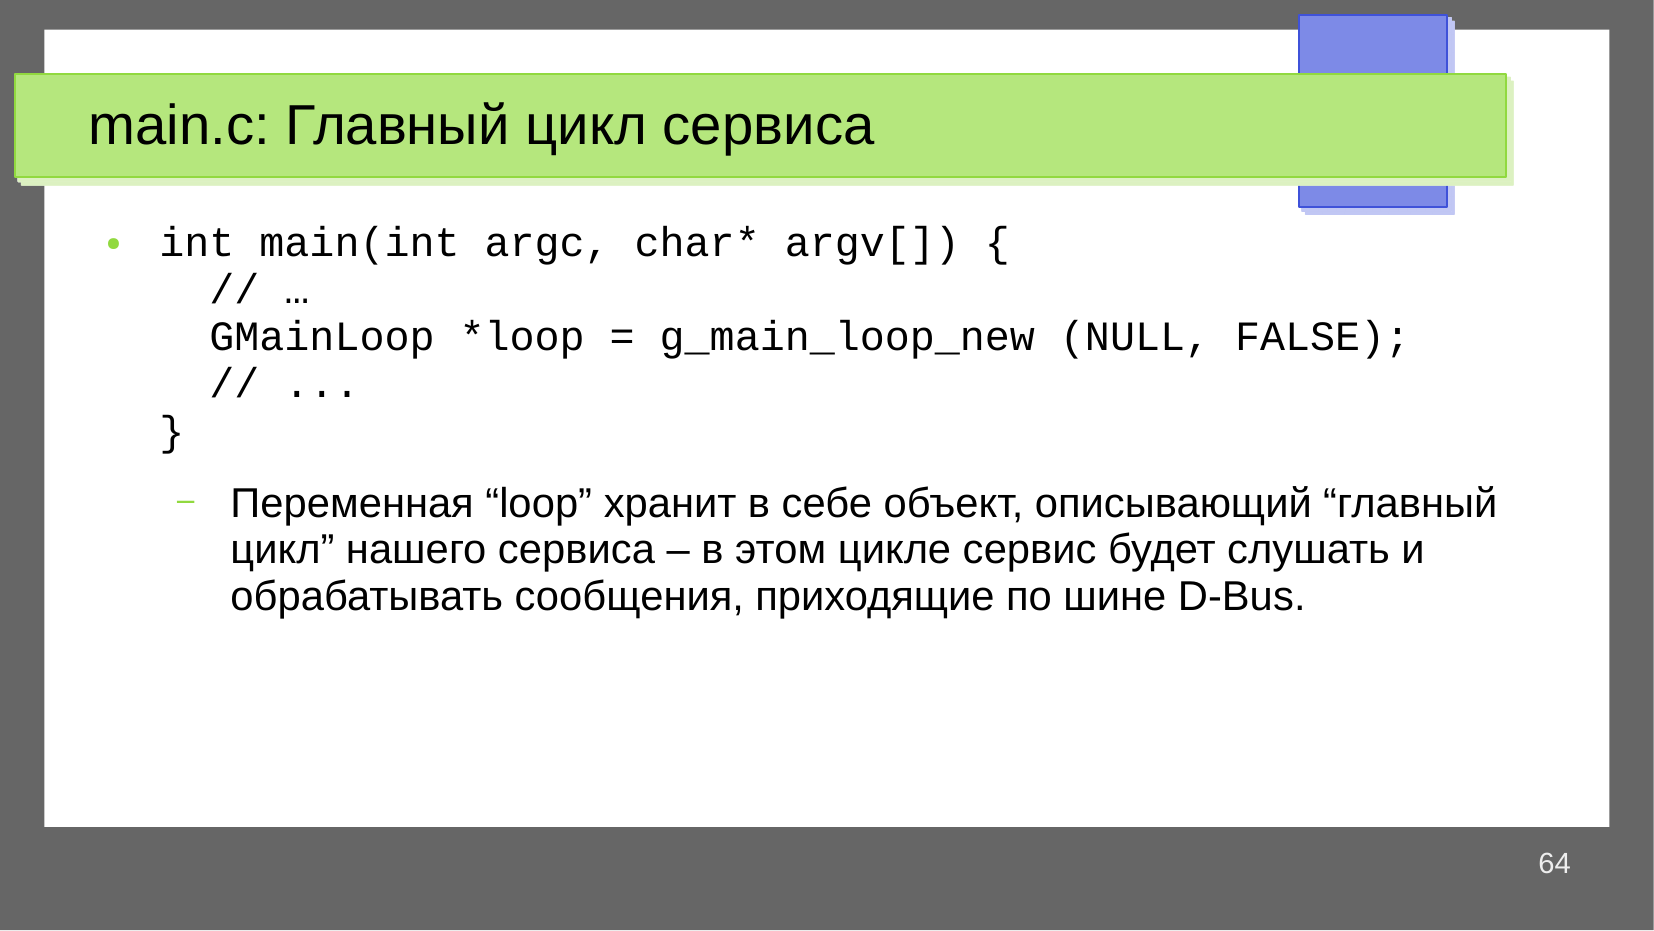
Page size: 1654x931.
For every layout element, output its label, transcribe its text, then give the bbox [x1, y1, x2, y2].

list int main(int argc, char* argv[]) { // … GMainLoop *loop = g_main_loop_new (NULL, FALSE); // ... } Переменная “loop” хранит в себе объект, описывающий “главный цикл” нашего сервиса – в этом цикле сервис будет слушать и обрабатывать сообщения, приходящие по шине D-Bus. [88, 221, 1565, 813]
title main.c: Главный цикл сервиса [88, 73, 1506, 178]
